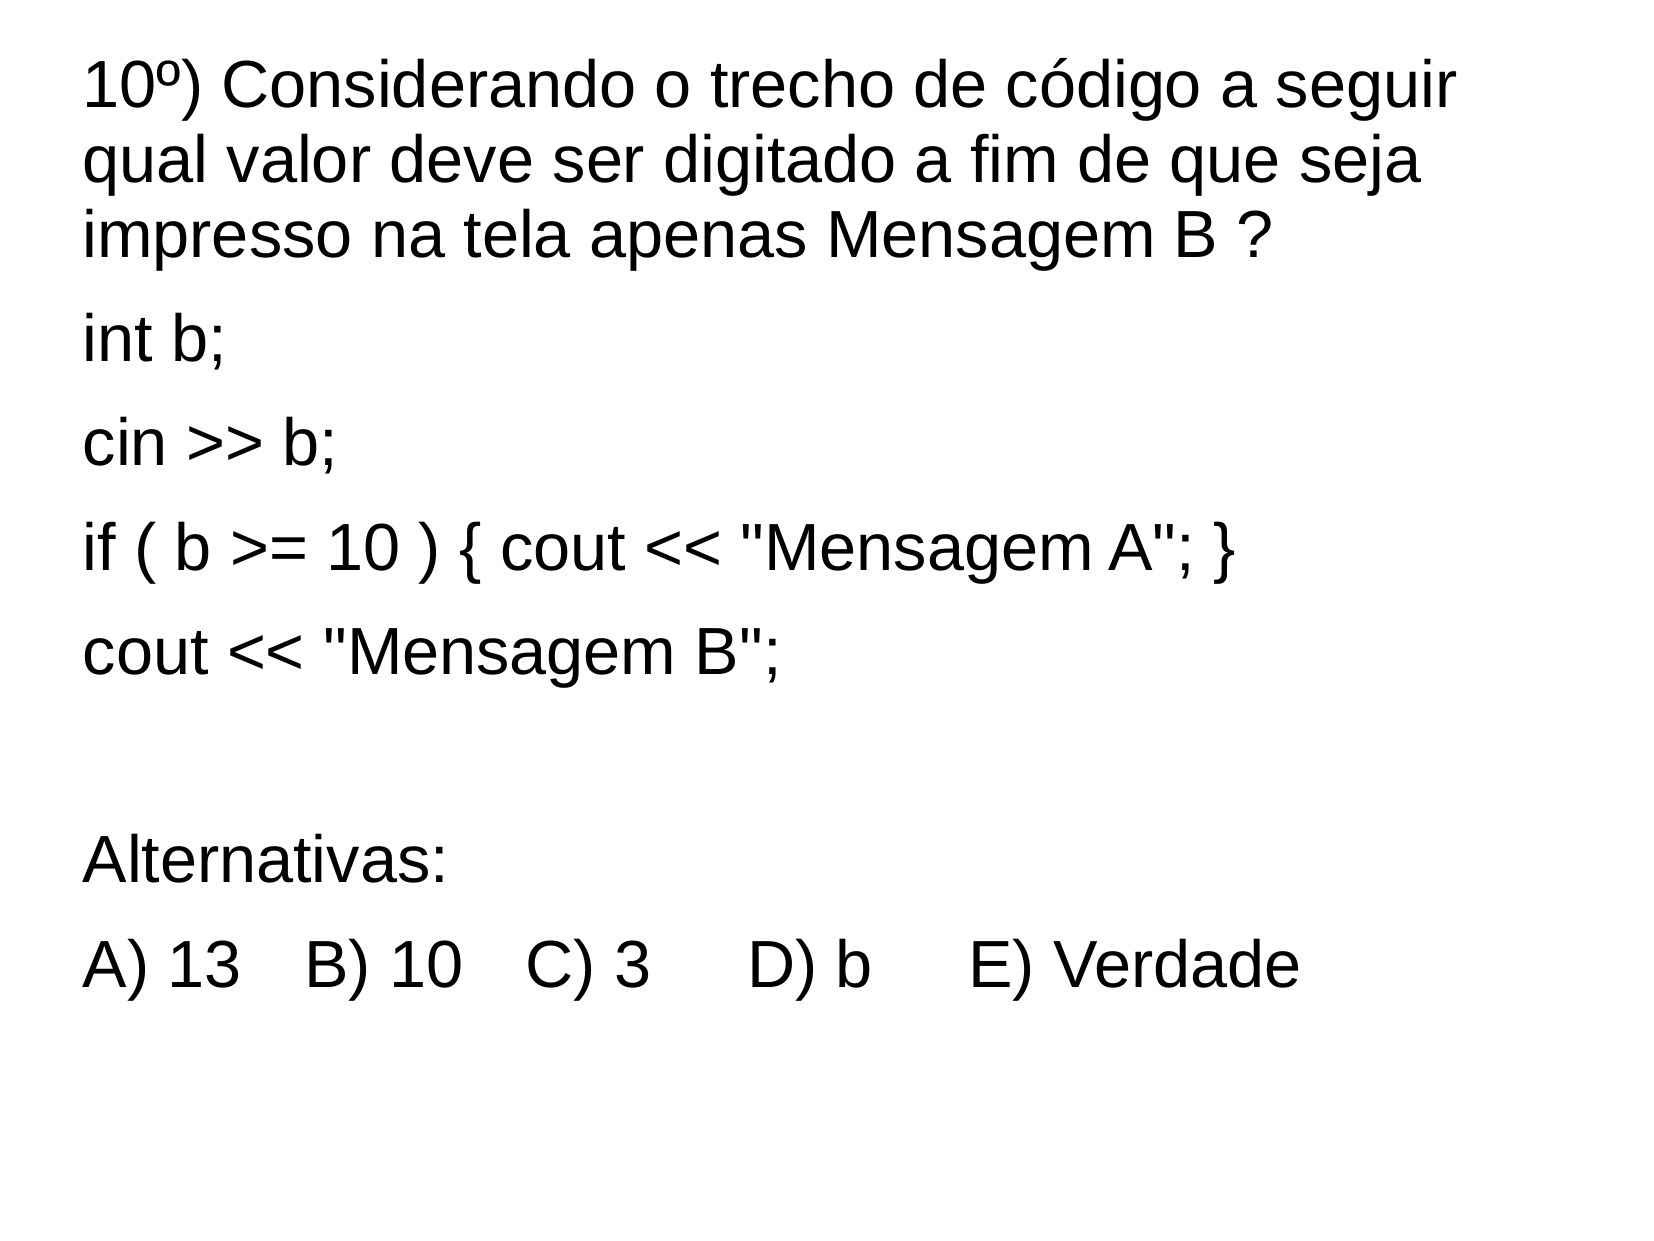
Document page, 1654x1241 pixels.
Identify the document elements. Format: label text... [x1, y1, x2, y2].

list 10º) Considerando o trecho de código a seguir qual valor deve ser digitado a fim de que seja impresso na tela apenas Mensagem B ? int b; cin >> b; if ( b >= 10 ) { cout << "Mensagem A"; } cout << "Mensagem B"; Alternativas: A) 13 B) 10 C) 3 D) b E) Verdade [82, 47, 1571, 1182]
